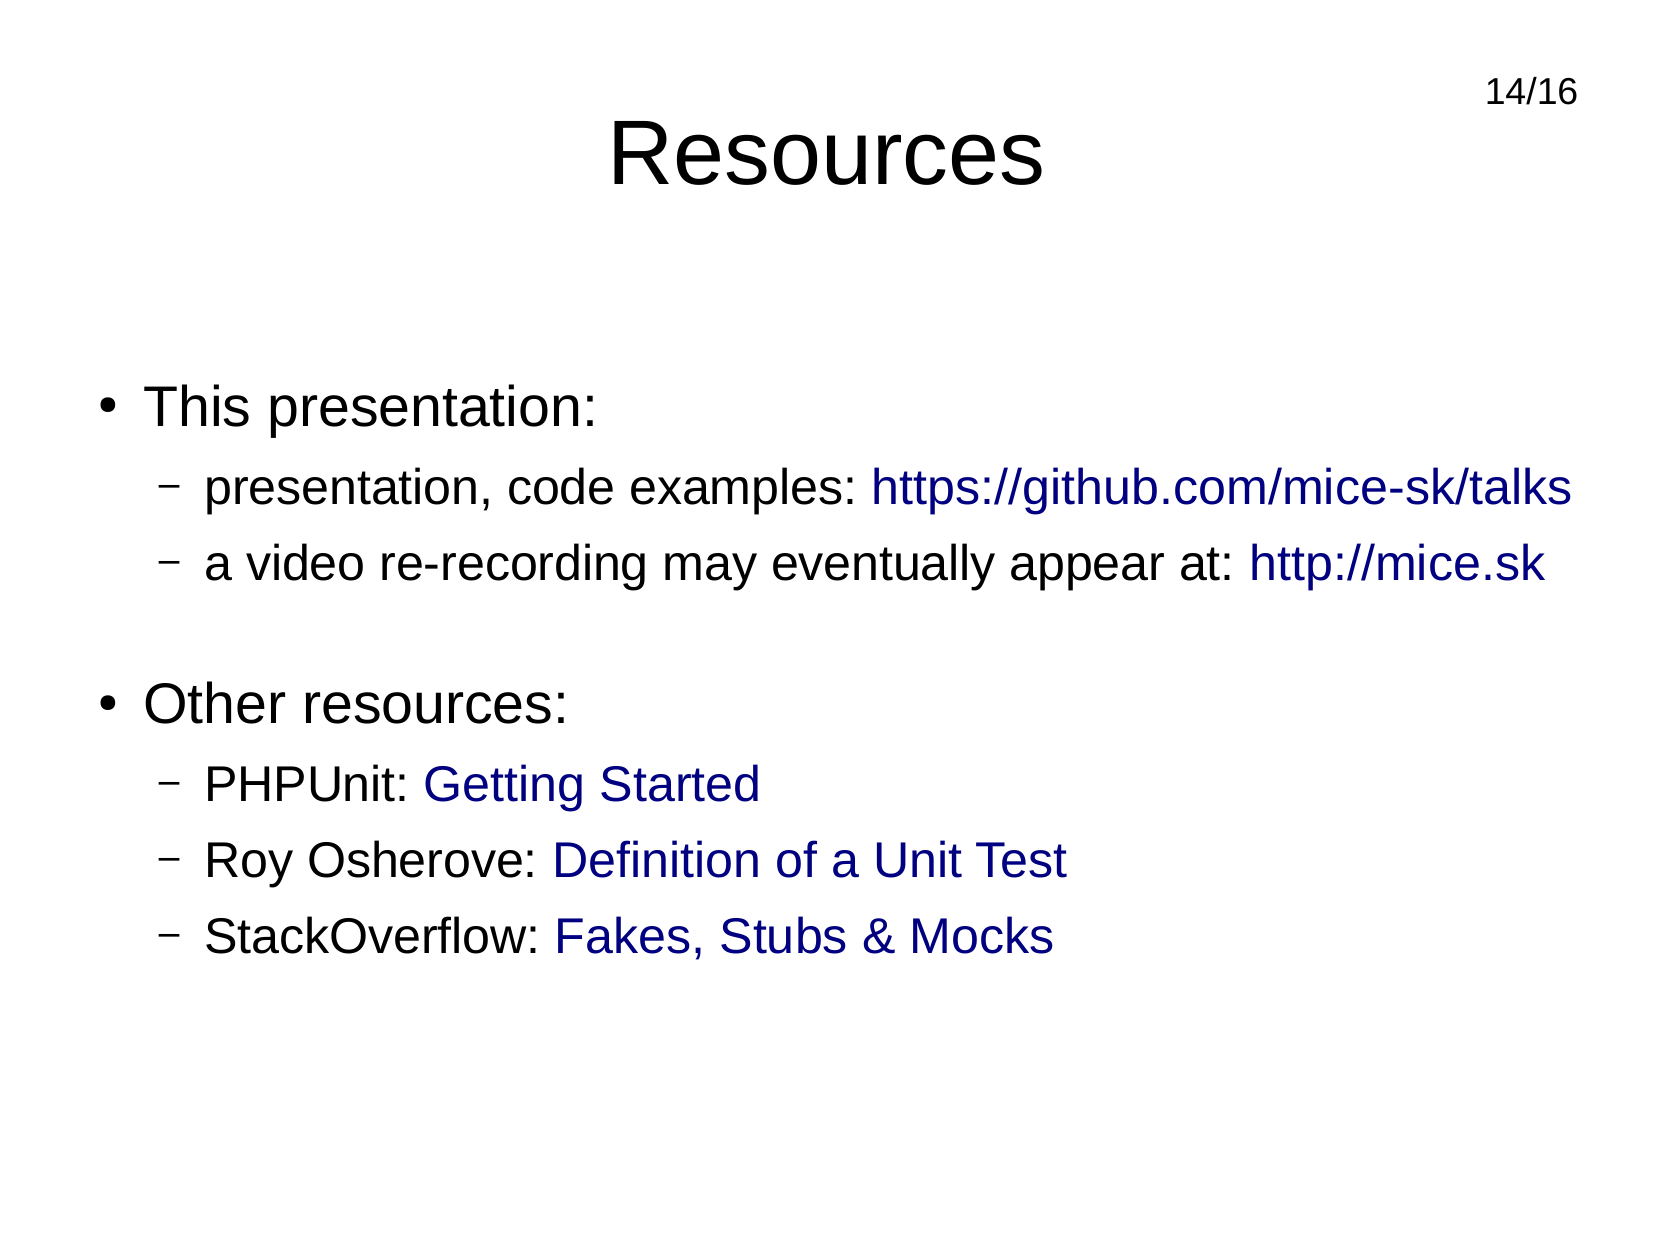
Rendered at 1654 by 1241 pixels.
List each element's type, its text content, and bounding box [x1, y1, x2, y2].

list This presentation: presentation, code examples: https://github.com/mice-sk/talks a video re-recording may eventually appear at: http://mice.sk Other resources: PHPUnit: Getting Started Roy Osherove: Definition of a Unit Test StackOverflow: Fakes, Stubs & Mocks [82, 375, 1571, 976]
title Resources [82, 49, 1571, 257]
text_box <number>/16 [1470, 63, 1606, 162]
